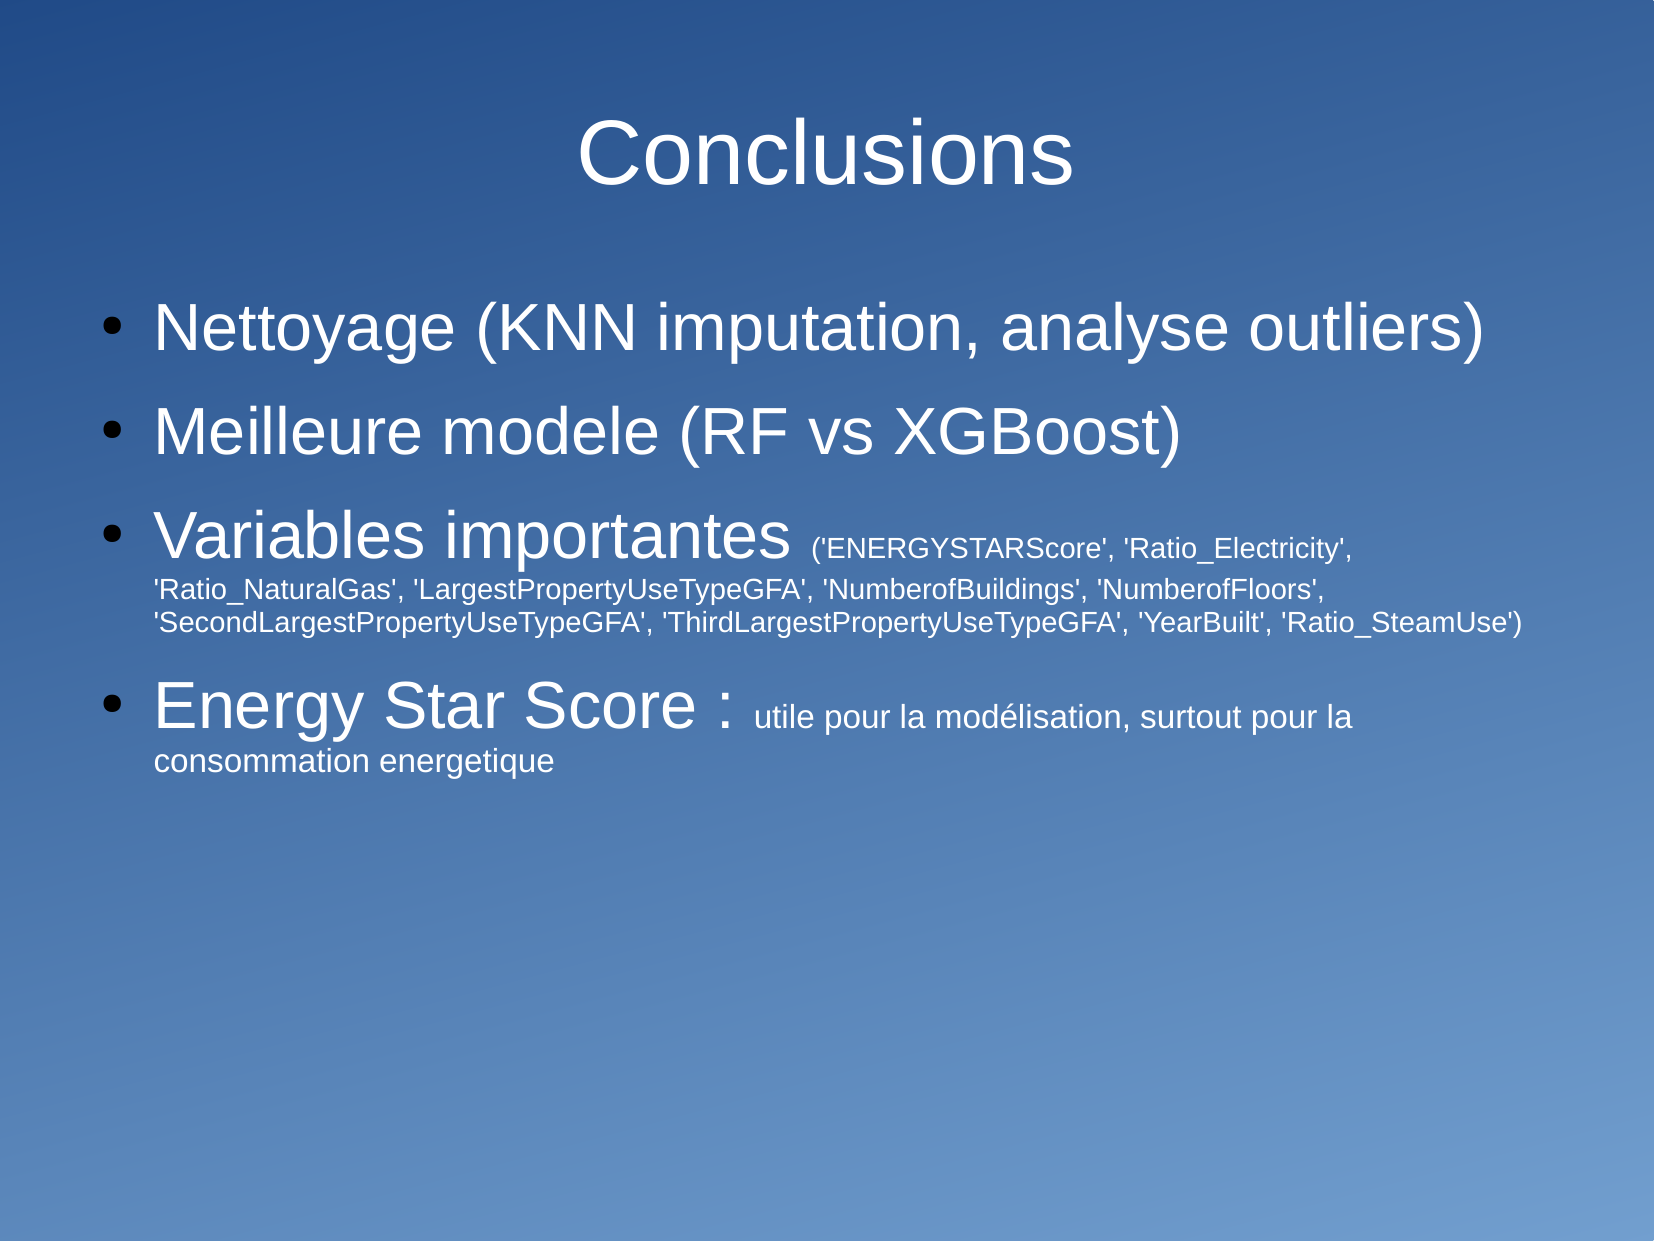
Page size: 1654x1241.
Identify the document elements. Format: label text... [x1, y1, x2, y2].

title Conclusions [82, 49, 1571, 257]
list Nettoyage (KNN imputation, analyse outliers) Meilleure modele (RF vs XGBoost) Variables importantes ('ENERGYSTARScore', 'Ratio_Electricity', 'Ratio_NaturalGas', 'LargestPropertyUseTypeGFA', 'NumberofBuildings', 'NumberofFloors', 'SecondLargestPropertyUseTypeGFA', 'ThirdLargestPropertyUseTypeGFA', 'YearBuilt', 'Ratio_SteamUse') Energy Star Score : utile pour la modélisation, surtout pour la consommation energetique [82, 290, 1571, 1010]
